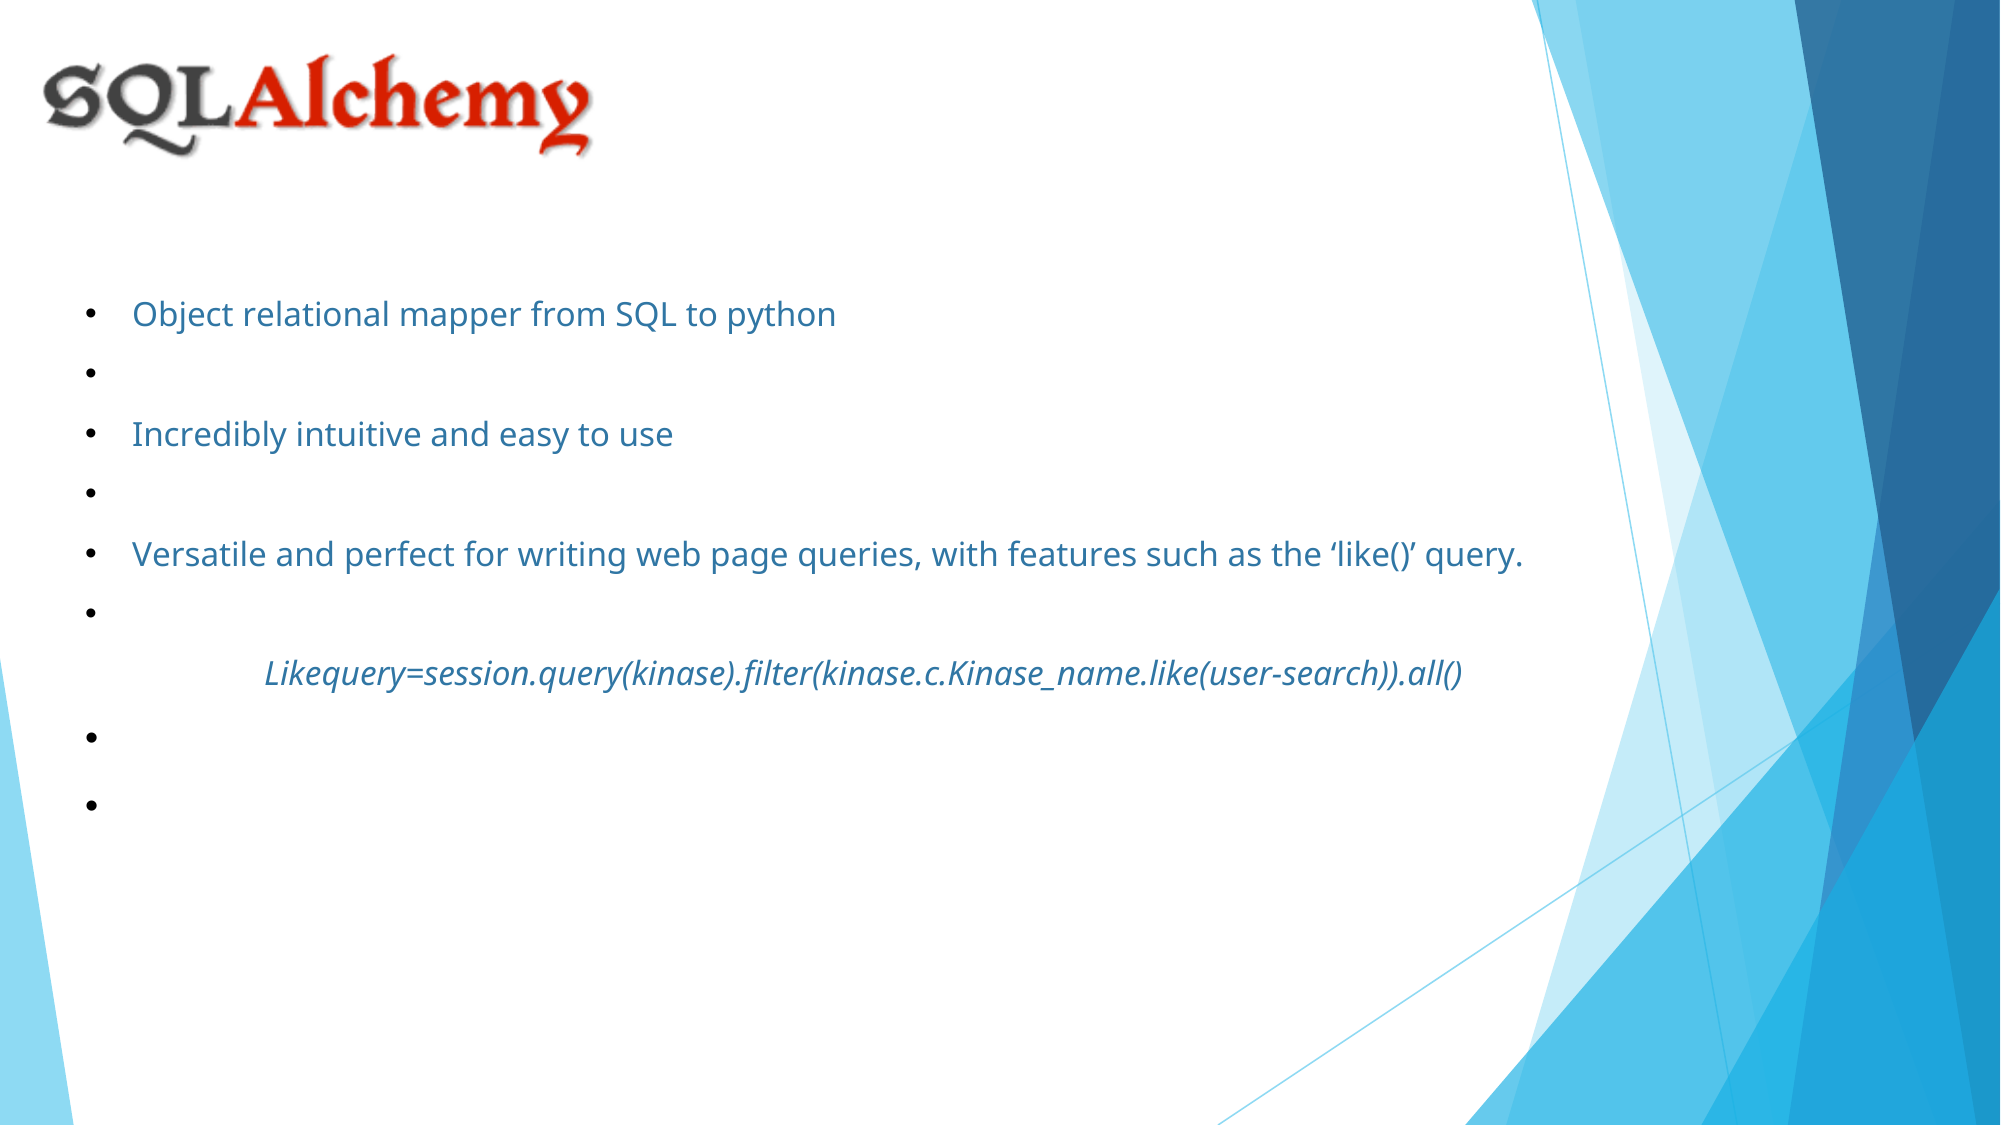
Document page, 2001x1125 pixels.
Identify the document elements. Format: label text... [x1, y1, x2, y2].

text_box Object relational mapper from SQL to python Incredibly intuitive and easy to use Versatile and perfect for writing web page queries, with features such as the ‘like()’ query. Likequery=session.query(kinase).filter(kinase.c.Kinase_name.like(user-search)).all() [70, 265, 1584, 834]
picture [26, 45, 608, 168]
